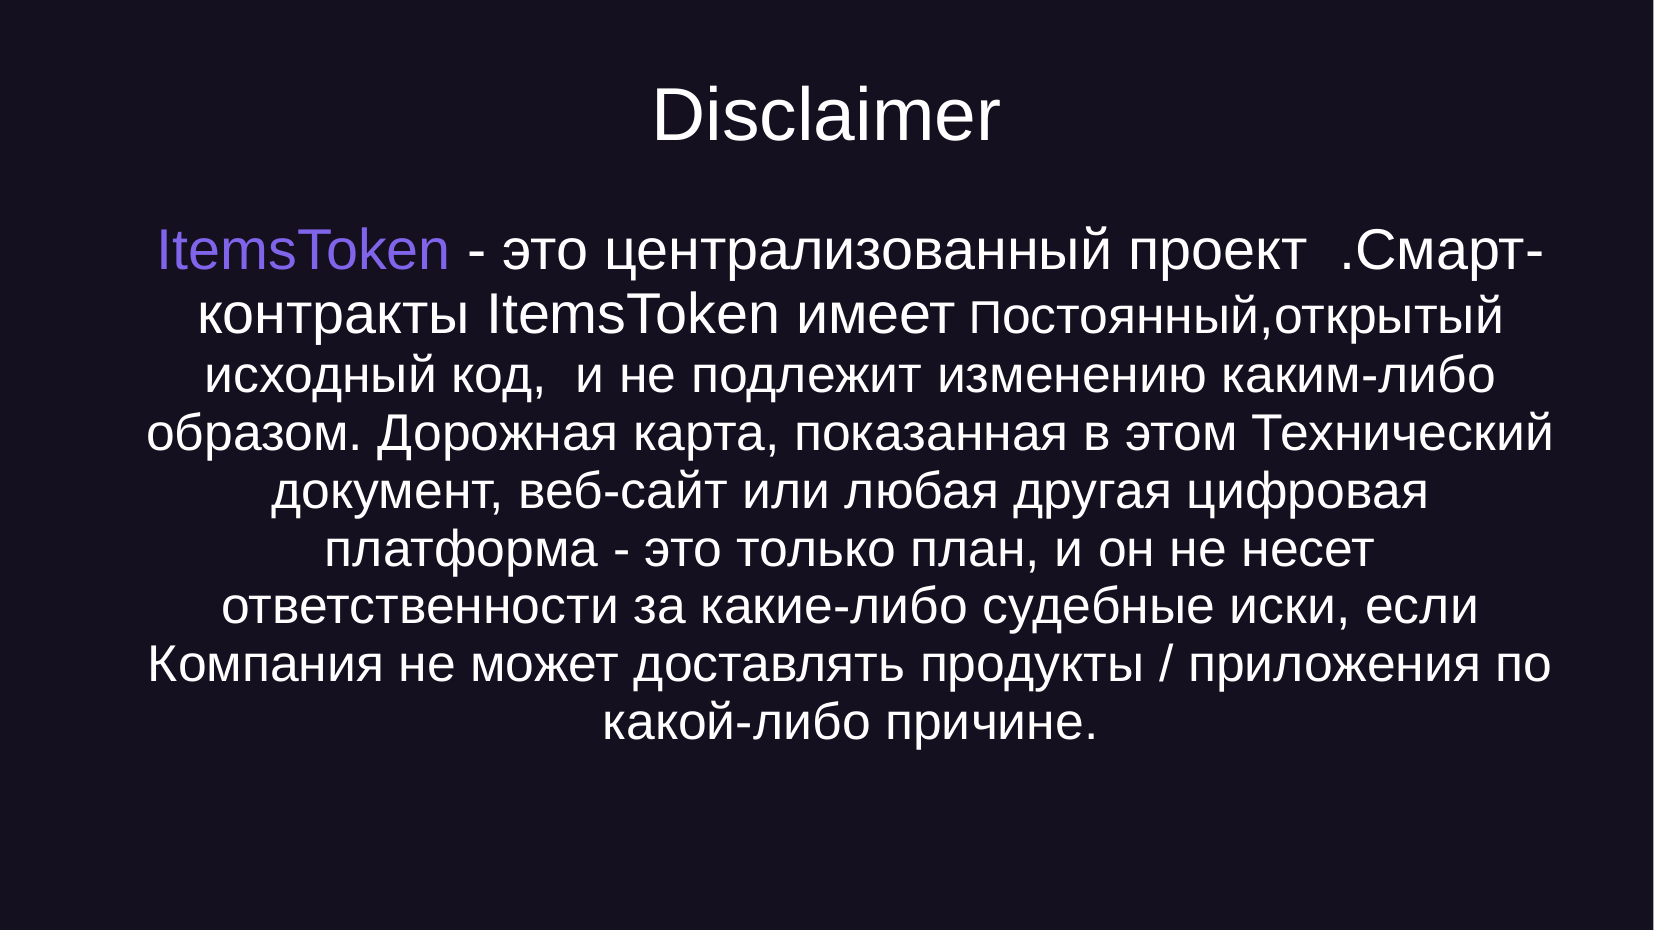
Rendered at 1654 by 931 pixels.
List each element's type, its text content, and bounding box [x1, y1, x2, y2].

list ItemsToken - это централизованный проект .Смарт-контракты ItemsToken имеет Постоянный,открытый исходный код, и не подлежит изменению каким-либо образом. Дорожная карта, показанная в этом Технический документ, веб-сайт или любая другая цифровая платформа - это только план, и он не несет ответственности за какие-либо судебные иски, если Компания не может доставлять продукты / приложения по какой-либо причине. [82, 217, 1571, 757]
title Disclaimer [82, 23, 1571, 206]
